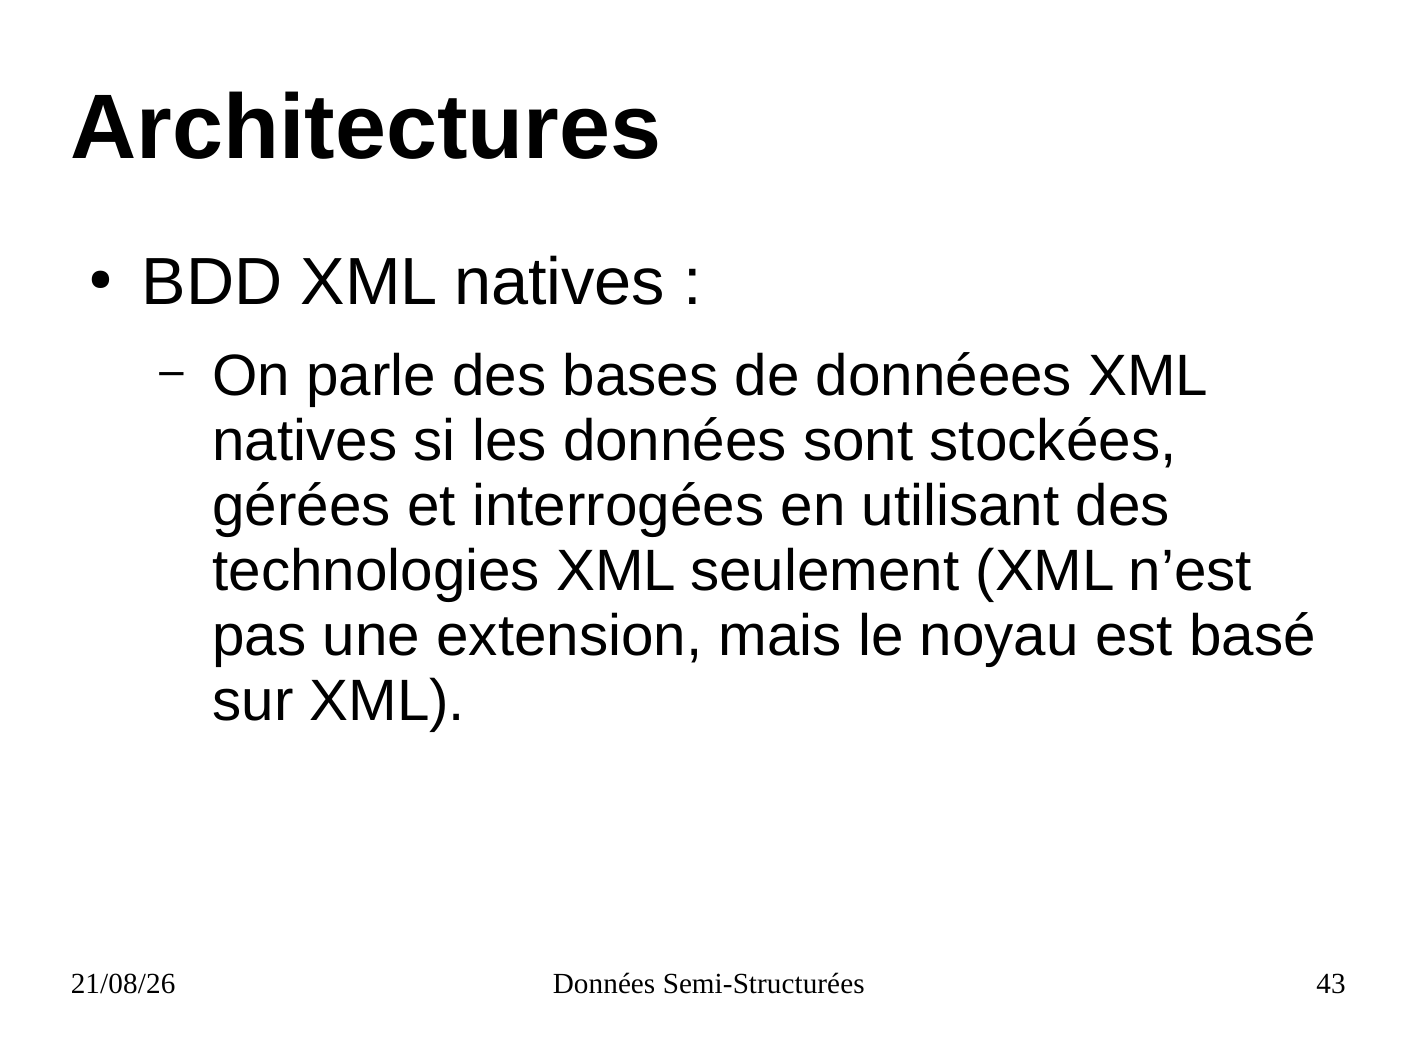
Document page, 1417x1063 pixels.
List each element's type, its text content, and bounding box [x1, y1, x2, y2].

title Architectures [70, 42, 1346, 212]
list BDD XML natives : On parle des bases de donnéees XML natives si les données sont stockées, gérées et interrogées en utilisant des technologies XML seulement (XML n’est pas une extension, mais le noyau est basé sur XML). [70, 244, 1346, 925]
